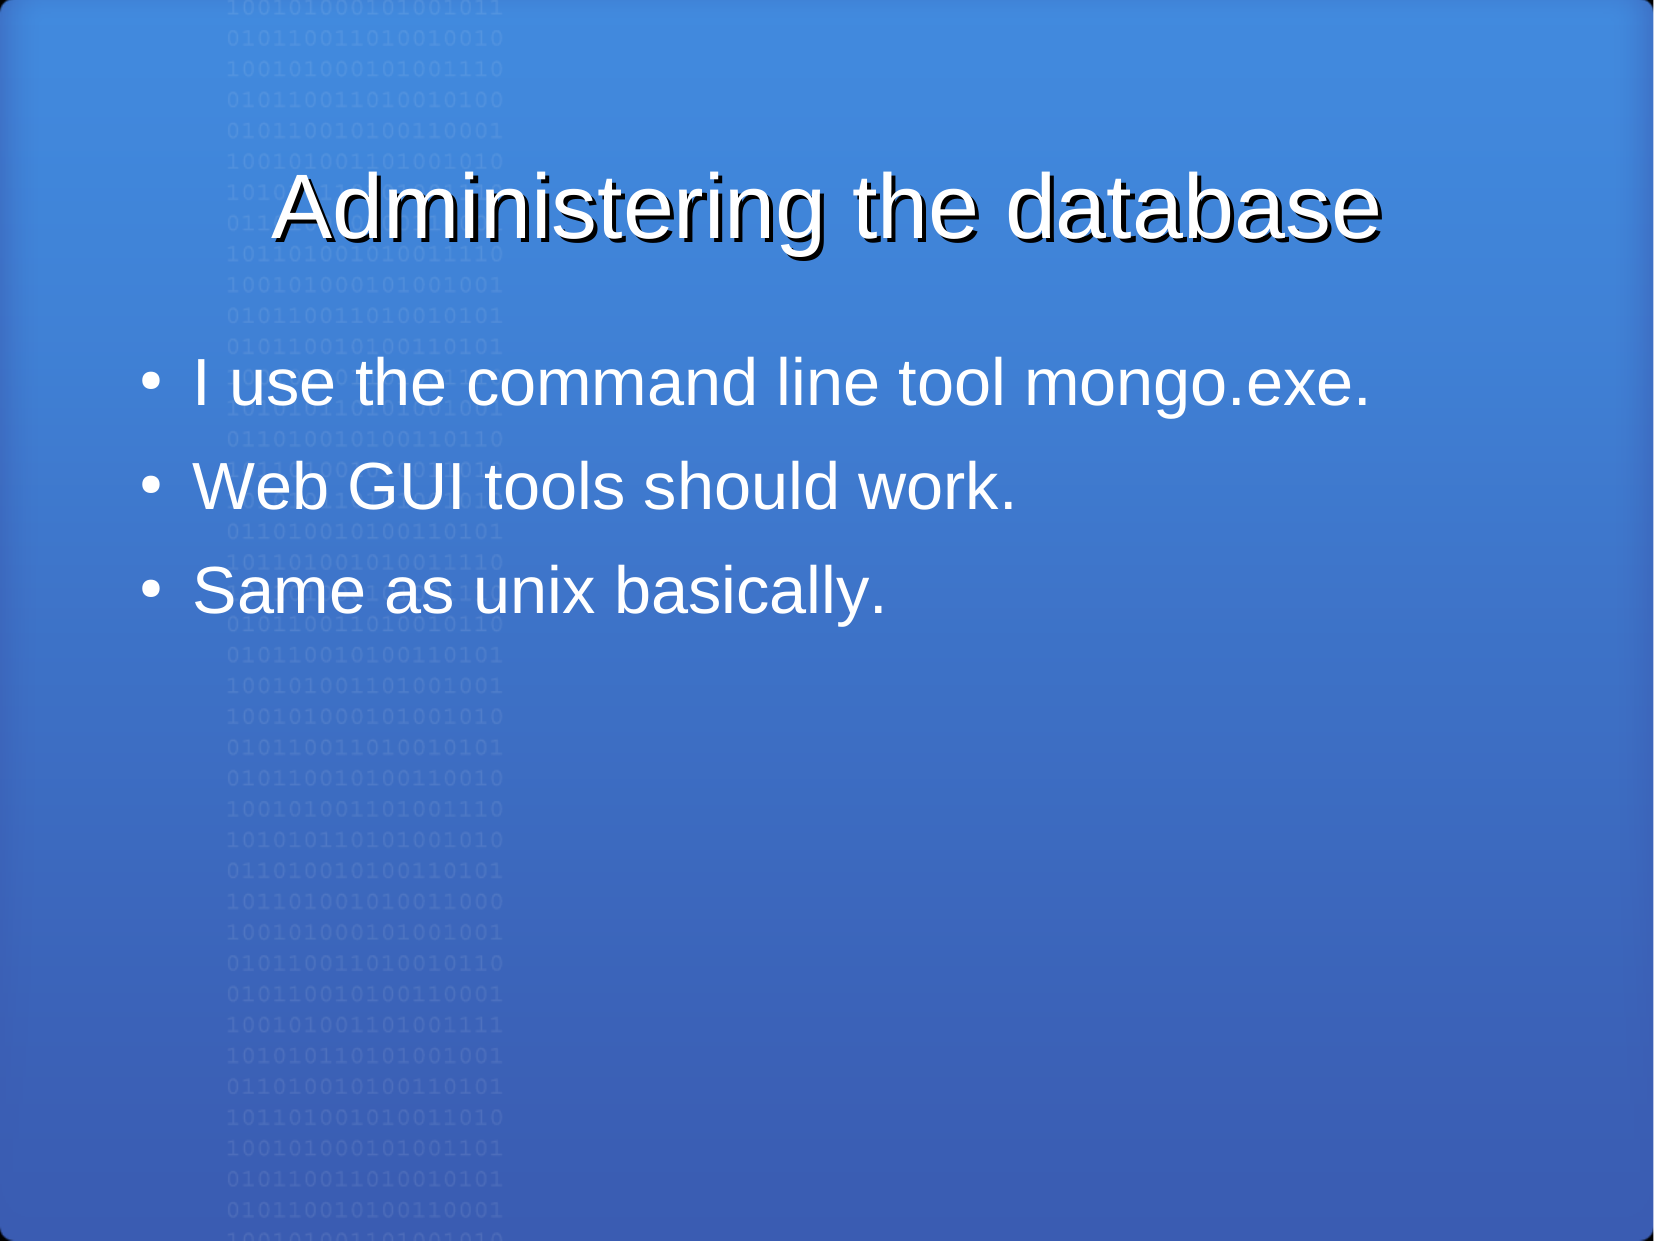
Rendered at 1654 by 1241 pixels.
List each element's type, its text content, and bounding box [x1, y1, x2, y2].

title Administering the database [121, 110, 1534, 303]
list I use the command line tool mongo.exe. Web GUI tools should work. Same as unix basically. [121, 344, 1534, 1112]
picture [0, 0, 1654, 1241]
